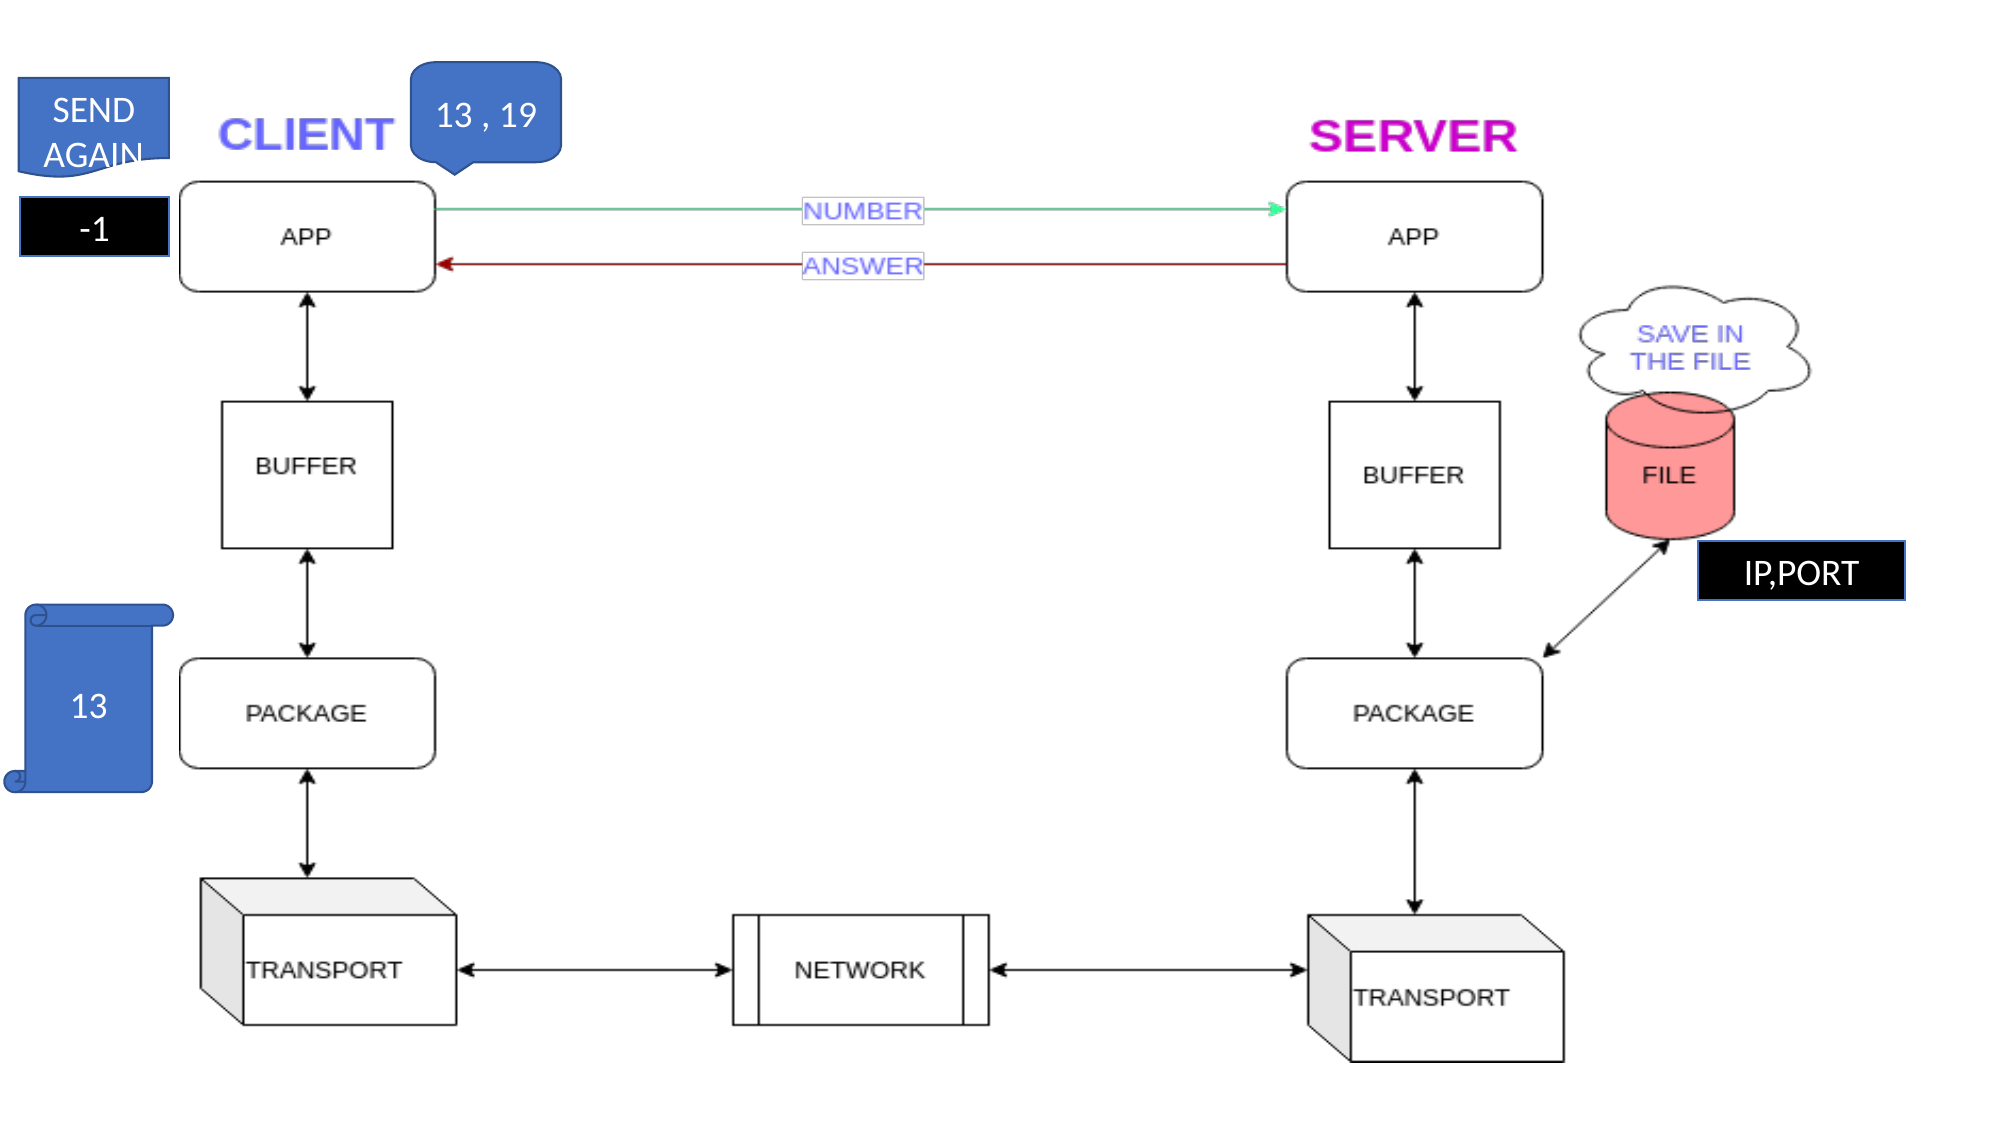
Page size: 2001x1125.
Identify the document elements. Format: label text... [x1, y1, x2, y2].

text_box -1 [20, 197, 169, 256]
text_box 13 , 19 [410, 62, 562, 175]
text_box SEND AGAIN [18, 77, 169, 177]
text_box IP,PORT [1698, 541, 1905, 600]
text_box 13 [4, 604, 174, 793]
picture [179, 62, 1821, 1063]
